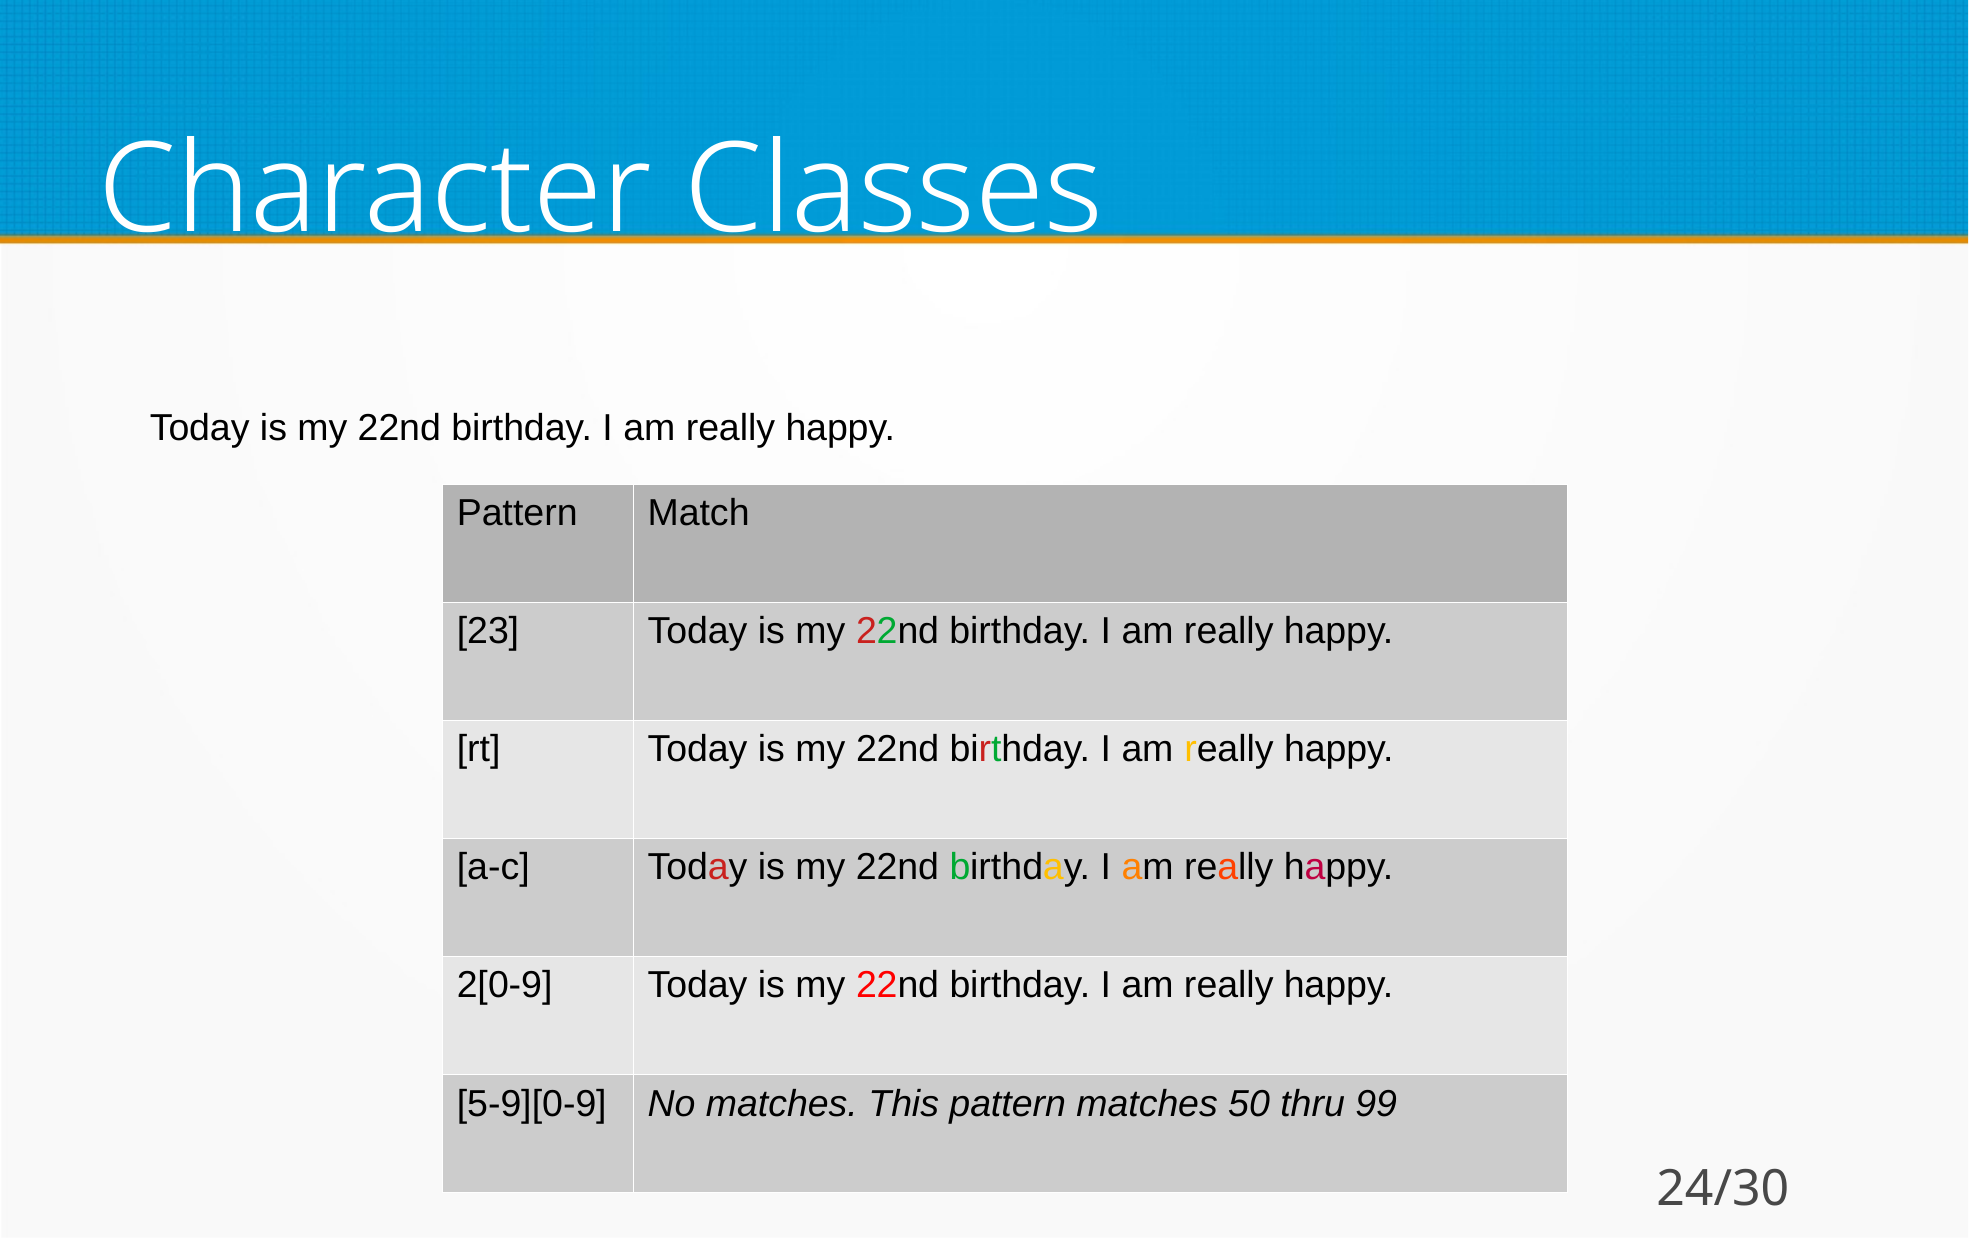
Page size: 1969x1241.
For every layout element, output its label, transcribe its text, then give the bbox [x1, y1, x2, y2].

table_cell [5-9][0-9] [443, 1075, 633, 1192]
table_cell Today is my 22nd birthday. I am really happy. [634, 957, 1567, 1074]
table_cell Today is my 22nd birthday. I am really happy. [634, 721, 1567, 838]
table_cell [23] [443, 603, 633, 720]
table_cell [rt] [443, 721, 633, 838]
table_cell No matches. This pattern matches 50 thru 99 [634, 1075, 1567, 1192]
table_header Pattern [443, 485, 633, 602]
table_cell Today is my 22nd birthday. I am really happy. [634, 603, 1567, 720]
table_cell [a-c] [443, 839, 633, 956]
table_cell Today is my 22nd birthday. I am really happy. [634, 839, 1567, 956]
picture [0, 233, 1969, 1241]
table_cell 2[0-9] [443, 957, 633, 1074]
table_header Match [634, 485, 1567, 602]
text_box Today is my 22nd birthday. I am really happy. [135, 315, 961, 498]
title Character Classes [98, 49, 1870, 257]
